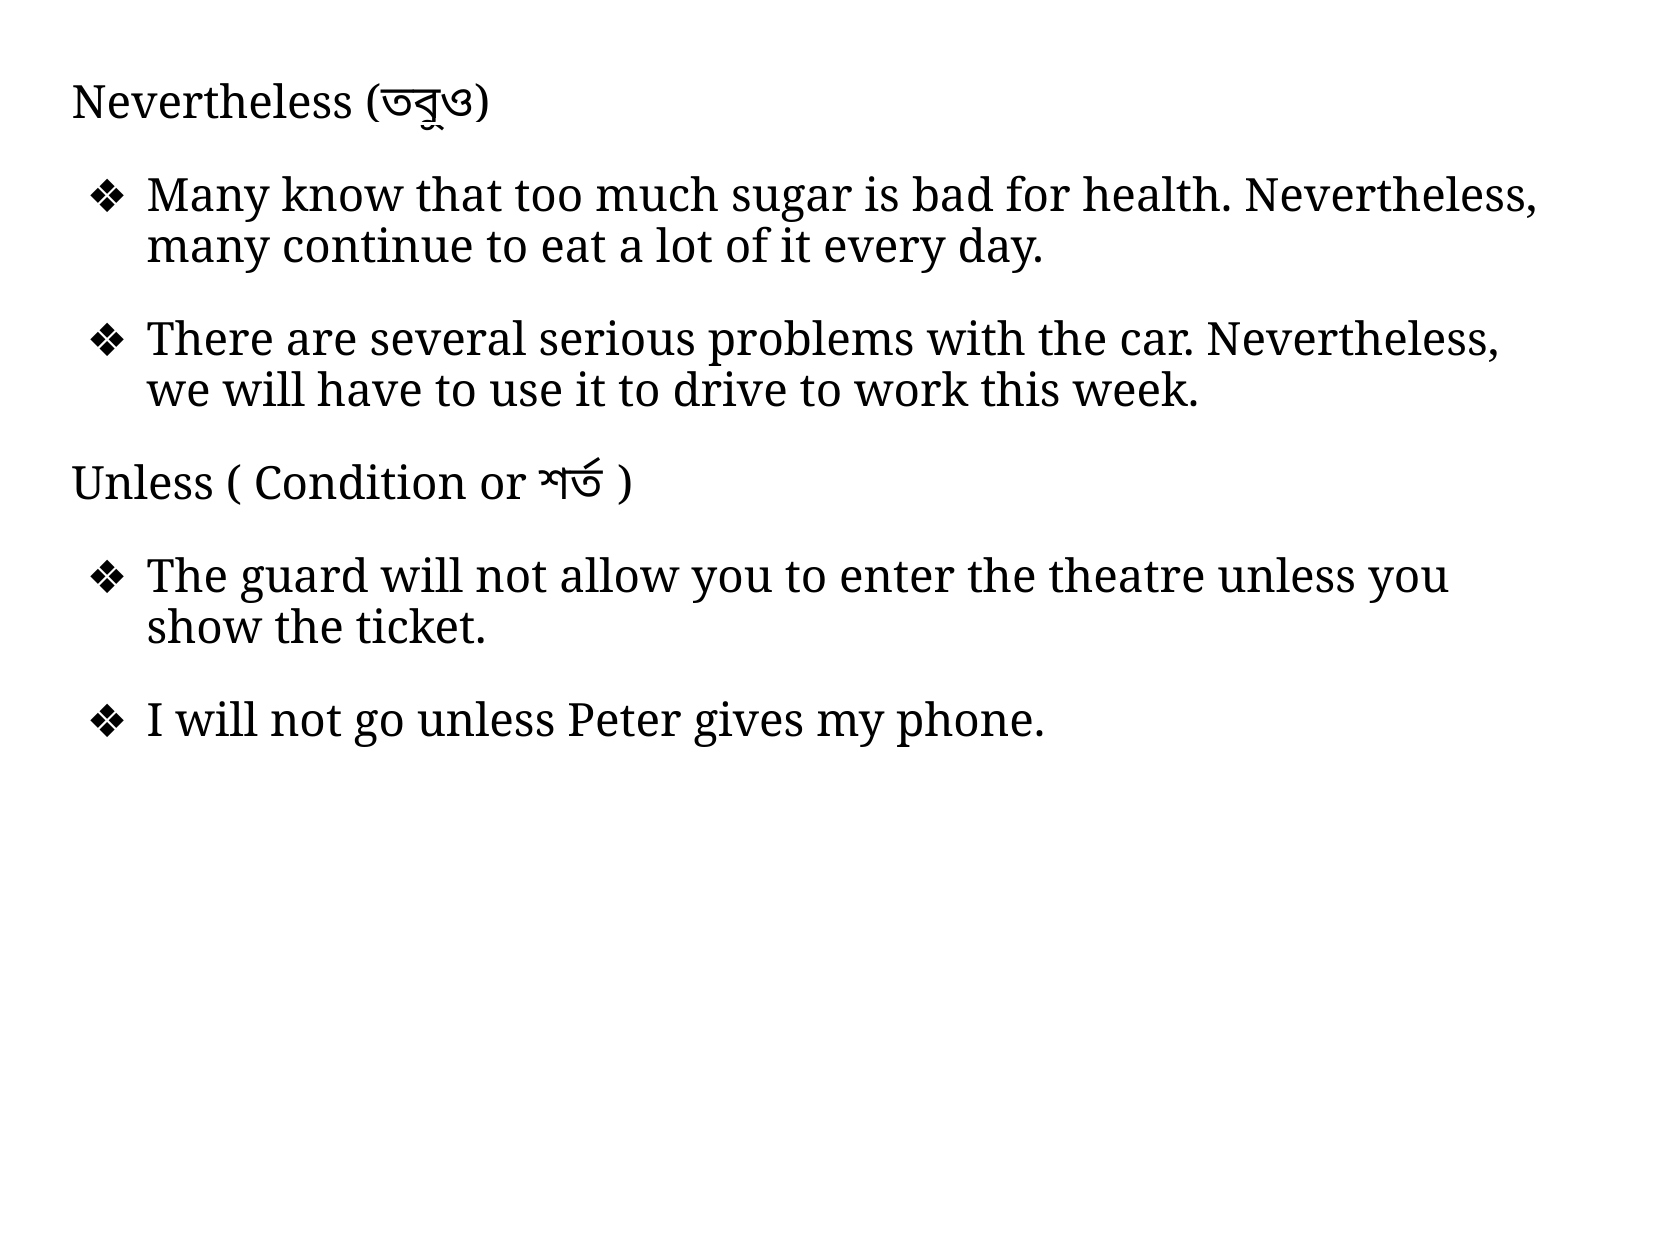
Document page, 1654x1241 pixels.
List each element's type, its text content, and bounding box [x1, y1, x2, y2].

text_box Nevertheless (তবুও) Many know that too much sugar is bad for health. Nevertheless, many continue to eat a lot of it every day. There are several serious problems with the car. Nevertheless, we will have to use it to drive to work this week. Unless ( Condition or শর্ত ) The guard will not allow you to enter the theatre unless you show the ticket. I will not go unless Peter gives my phone. [71, 31, 1559, 1140]
